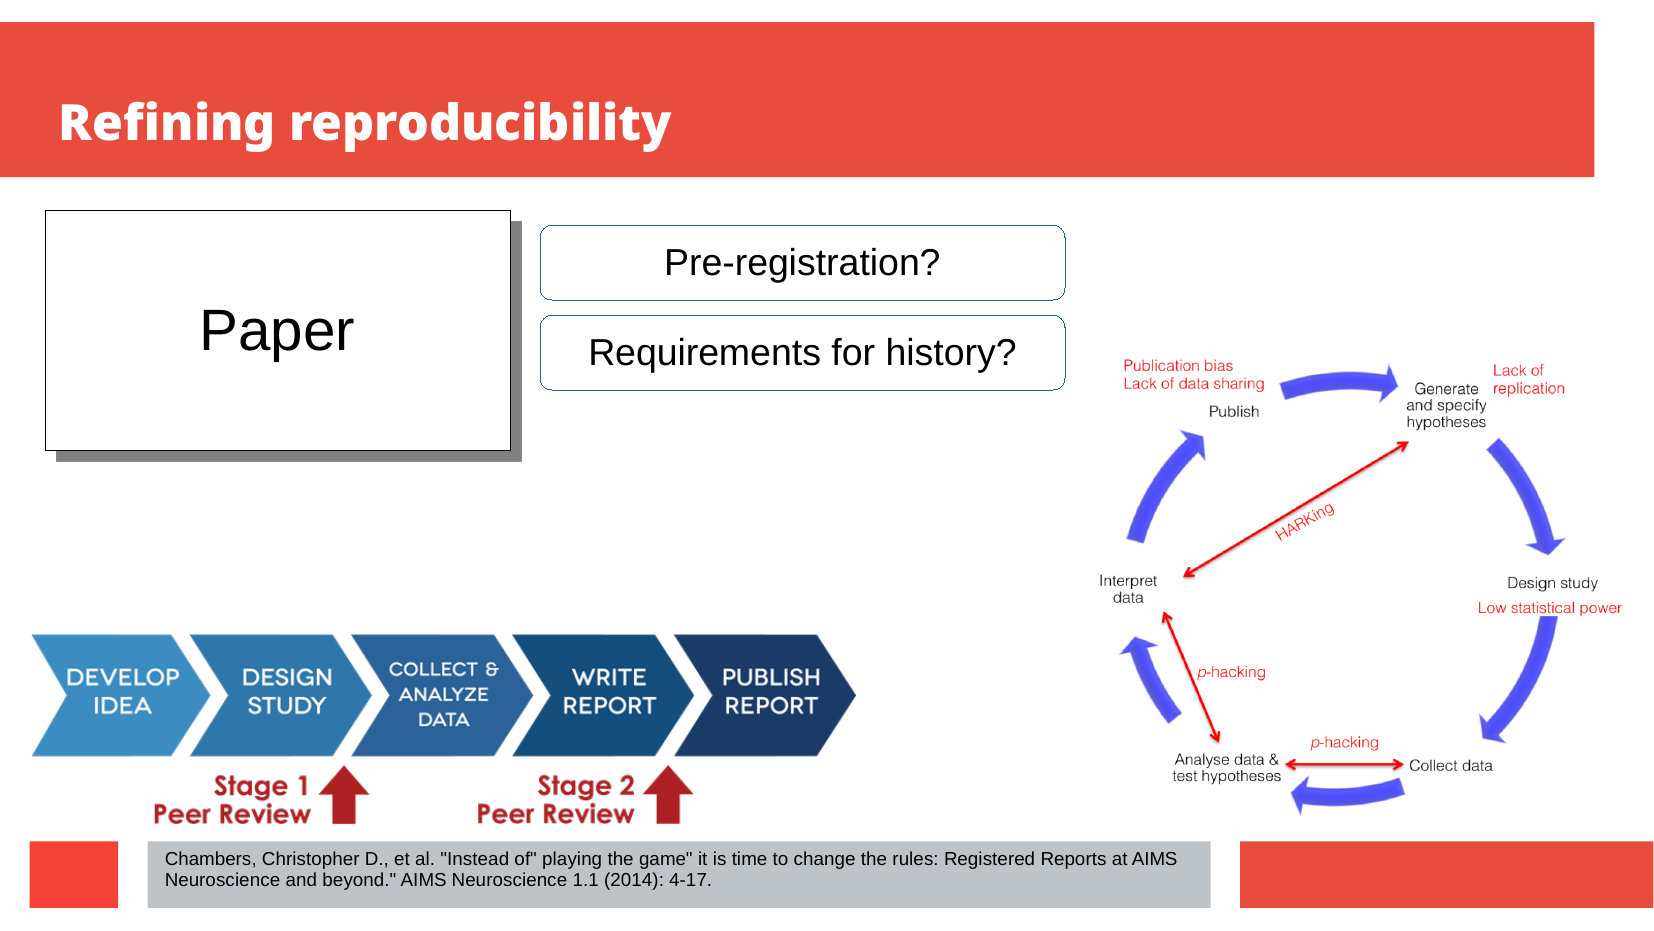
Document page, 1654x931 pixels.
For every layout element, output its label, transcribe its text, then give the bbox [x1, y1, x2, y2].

text_box Requirements for history? [540, 315, 1066, 391]
text_box Paper [45, 210, 511, 451]
title Refining reproducibility [59, 44, 1595, 156]
picture [1100, 359, 1622, 817]
text_box Chambers, Christopher D., et al. "Instead of" playing the game" it is time to change the rules: Registered Reports at AIMS Neuroscience and beyond." AIMS Neuroscience 1.1 (2014): 4-17. [150, 841, 1216, 916]
picture [30, 633, 856, 826]
text_box Pre-registration? [540, 225, 1066, 301]
